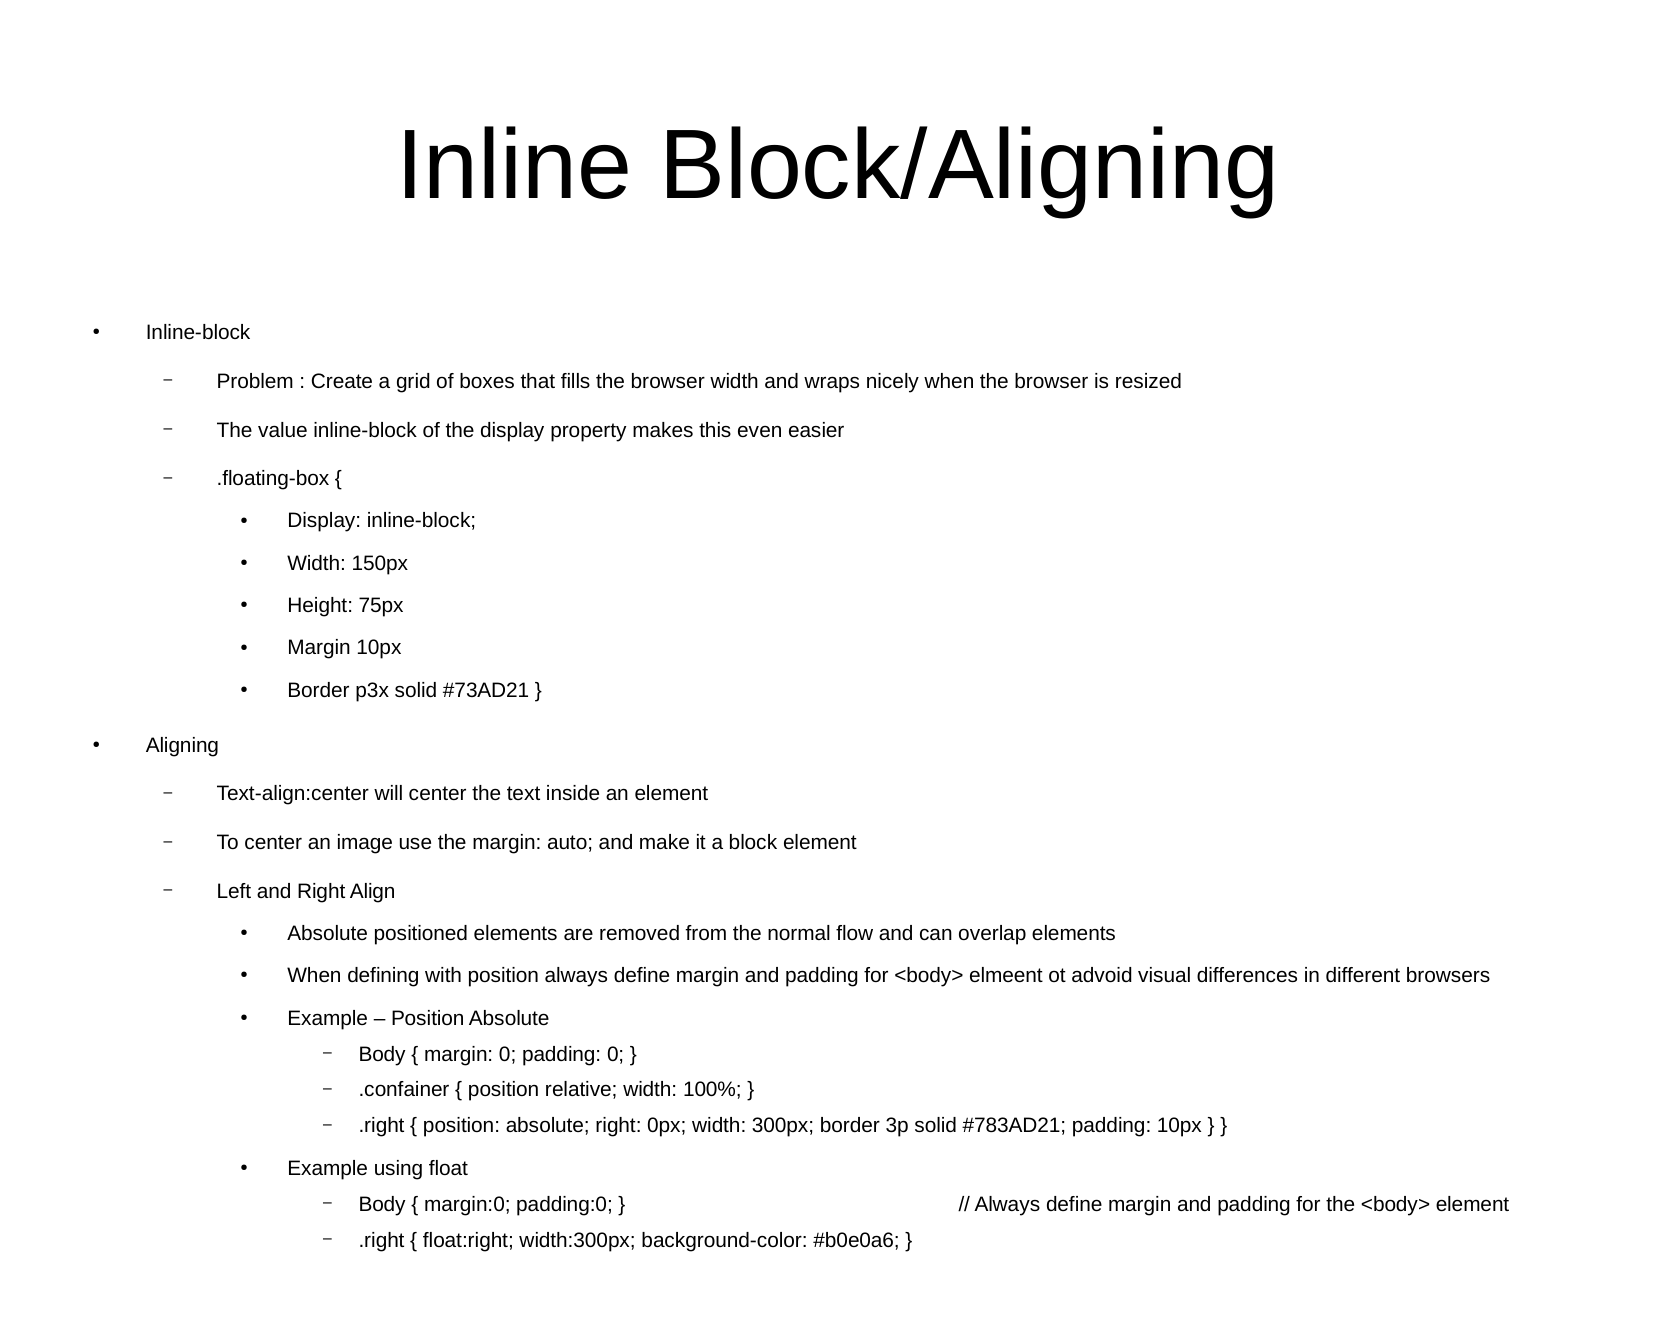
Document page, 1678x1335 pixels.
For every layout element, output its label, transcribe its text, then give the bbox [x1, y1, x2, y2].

list Inline-block Problem : Create a grid of boxes that fills the browser width and wraps nicely when the browser is resized The value inline-block of the display property makes this even easier .floating-box { Display: inline-block; Width: 150px Height: 75px Margin 10px Border p3x solid #73AD21 } Aligning Text-align:center will center the text inside an element To center an image use the margin: auto; and make it a block element Left and Right Align Absolute positioned elements are removed from the normal flow and can overlap elements When defining with position always define margin and padding for <body> elmeent ot advoid visual differences in different browsers Example – Position Absolute Body { margin: 0; padding: 0; } .confainer { position relative; width: 100%; } .right { position: absolute; right: 0px; width: 300px; border 3p solid #783AD21; padding: 10px } } Example using float Body { margin:0; padding:0; } // Always define margin and padding for the <body> element .right { float:right; width:300px; background-color: #b0e0a6; } [75, 320, 1585, 1306]
title Inline Block/Aligning [83, 53, 1594, 276]
